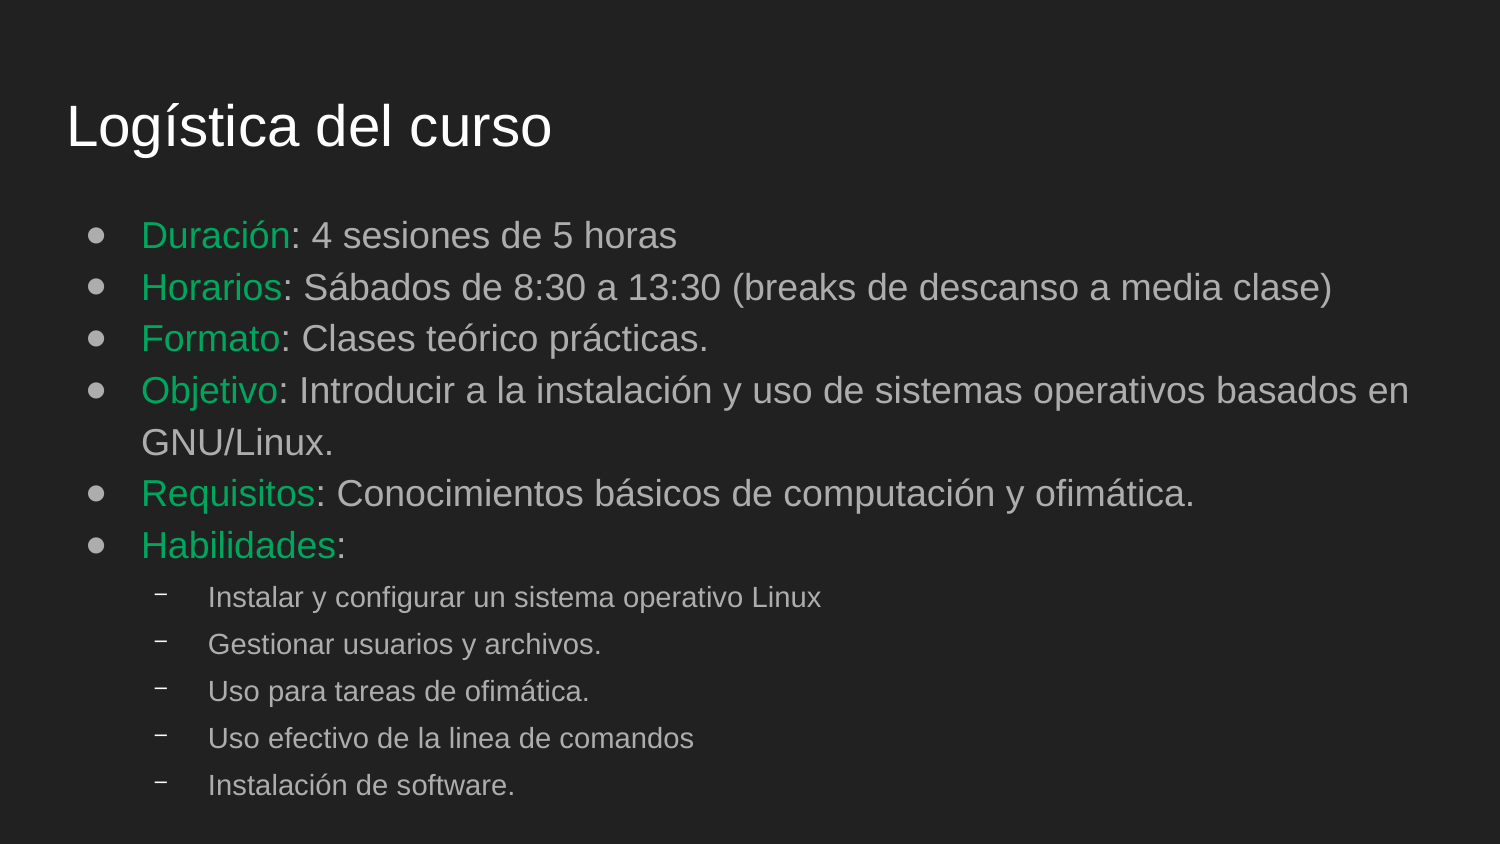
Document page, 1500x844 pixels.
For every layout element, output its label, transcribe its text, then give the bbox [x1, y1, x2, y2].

list Duración: 4 sesiones de 5 horas Horarios: Sábados de 8:30 a 13:30 (breaks de descanso a media clase) Formato: Clases teórico prácticas. Objetivo: Introducir a la instalación y uso de sistemas operativos basados en GNU/Linux. Requisitos: Conocimientos básicos de computación y ofimática. Habilidades: Instalar y configurar un sistema operativo Linux Gestionar usuarios y archivos. Uso para tareas de ofimática. Uso efectivo de la linea de comandos Instalación de software. [51, 189, 1449, 750]
title Logística del curso [51, 72, 1449, 167]
